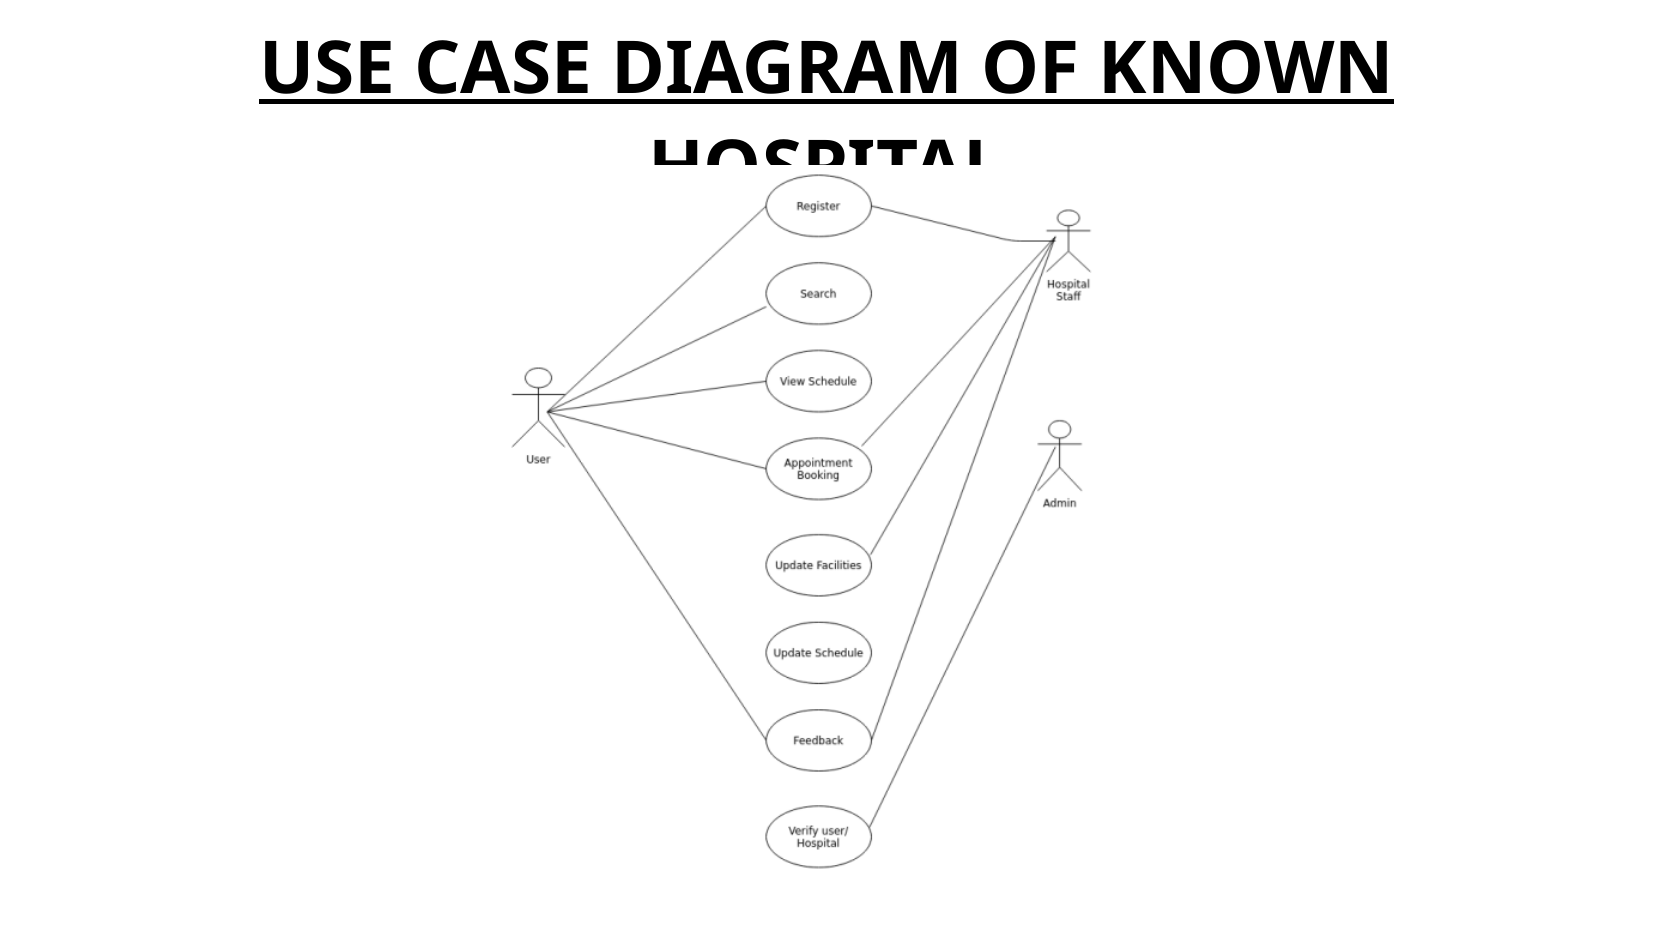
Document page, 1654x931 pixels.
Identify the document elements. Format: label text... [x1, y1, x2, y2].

picture [496, 165, 1156, 888]
title USE CASE DIAGRAM OF KNOWN HOSPITAL [82, 37, 1571, 193]
